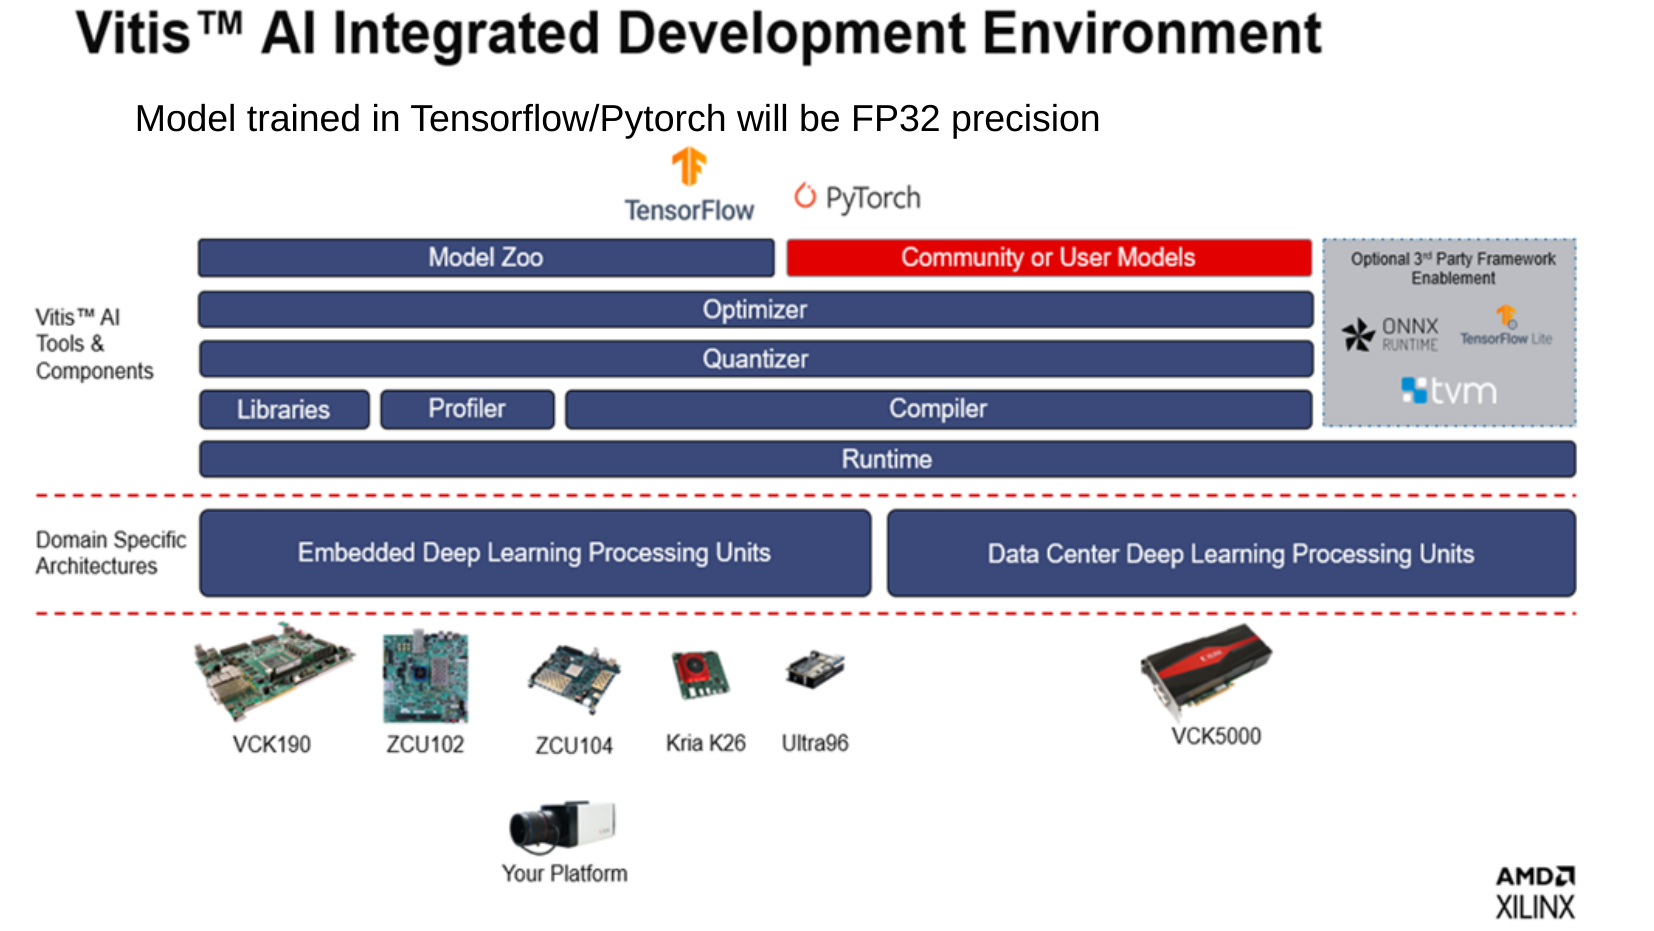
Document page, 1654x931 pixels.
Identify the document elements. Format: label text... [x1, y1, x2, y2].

text_box Model trained in Tensorflow/Pytorch will be FP32 precision [120, 90, 1531, 273]
picture [7, 0, 1636, 931]
